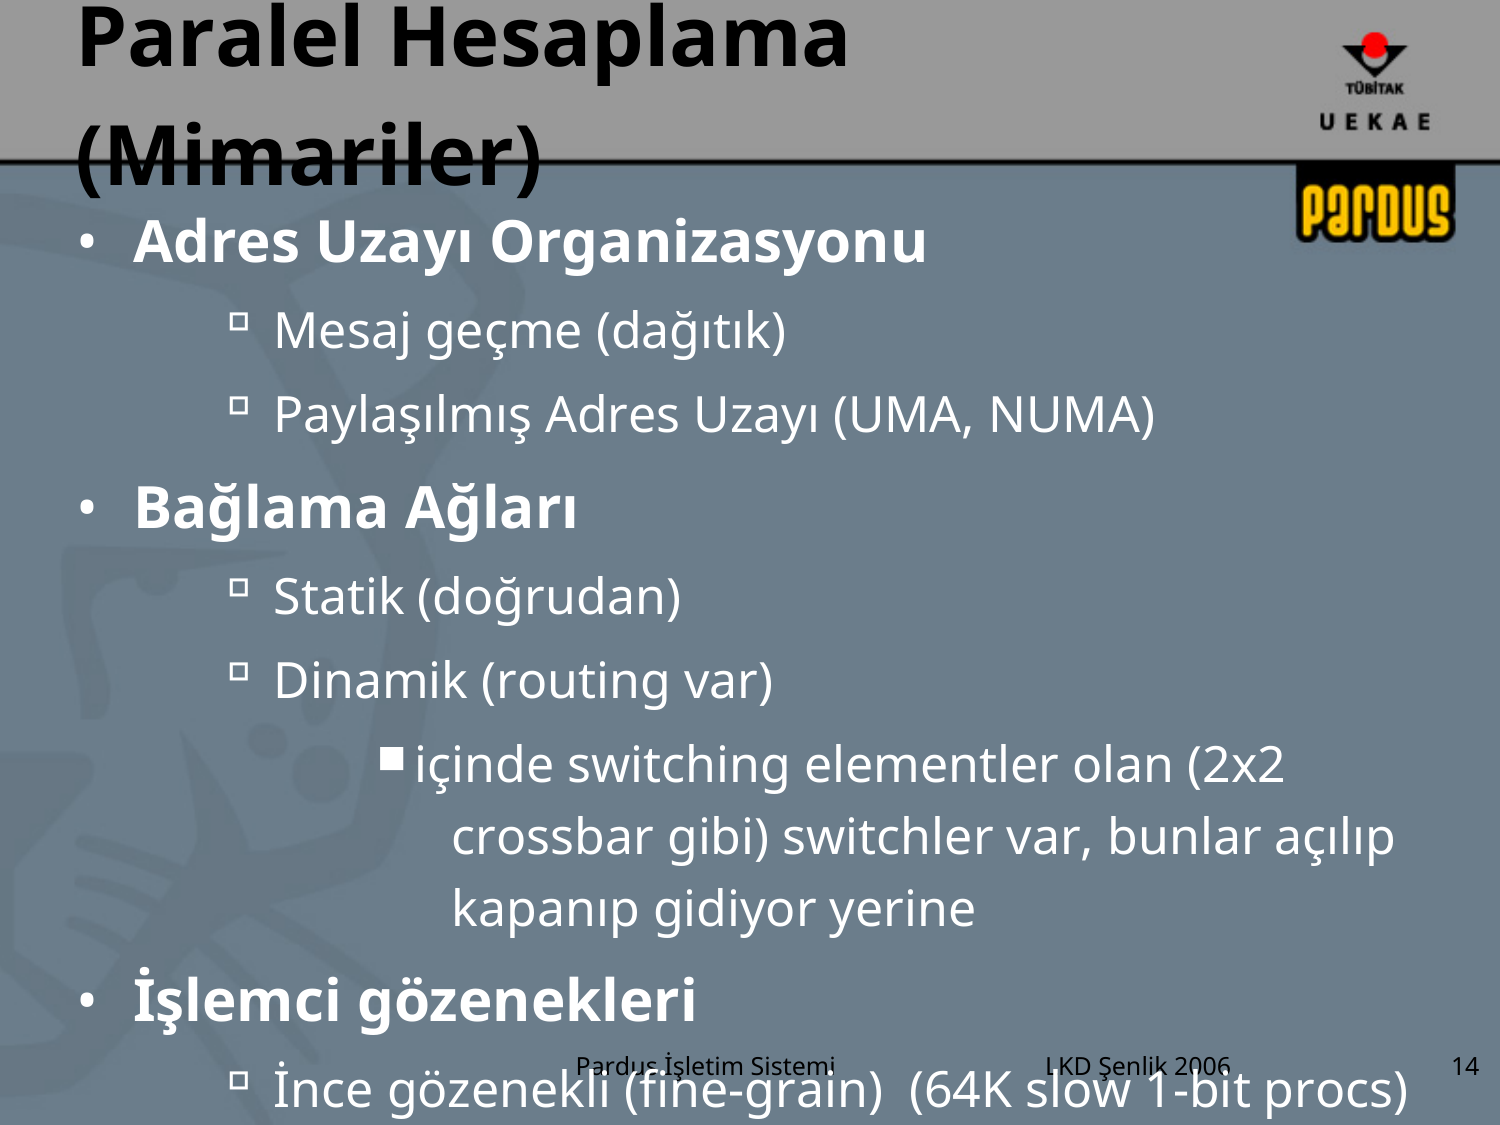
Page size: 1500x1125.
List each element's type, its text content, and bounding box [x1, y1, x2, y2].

title Paralel Hesaplama (Mimariler) [75, 0, 1282, 196]
picture [0, 0, 1500, 1125]
list Adres Uzayı Organizasyonu Mesaj geçme (dağıtık) Paylaşılmış Adres Uzayı (UMA, NUMA) Bağlama Ağları Statik (doğrudan) Dinamik (routing var) içinde switching elementler olan (2x2 crossbar gibi) switchler var, bunlar açılıp kapanıp gidiyor yerine İşlemci gözenekleri İnce gözenekli (fine-grain) (64K slow 1-bit procs) Kaba gözenekli (coarse-grain) (16 fast processors) [76, 196, 1447, 1036]
